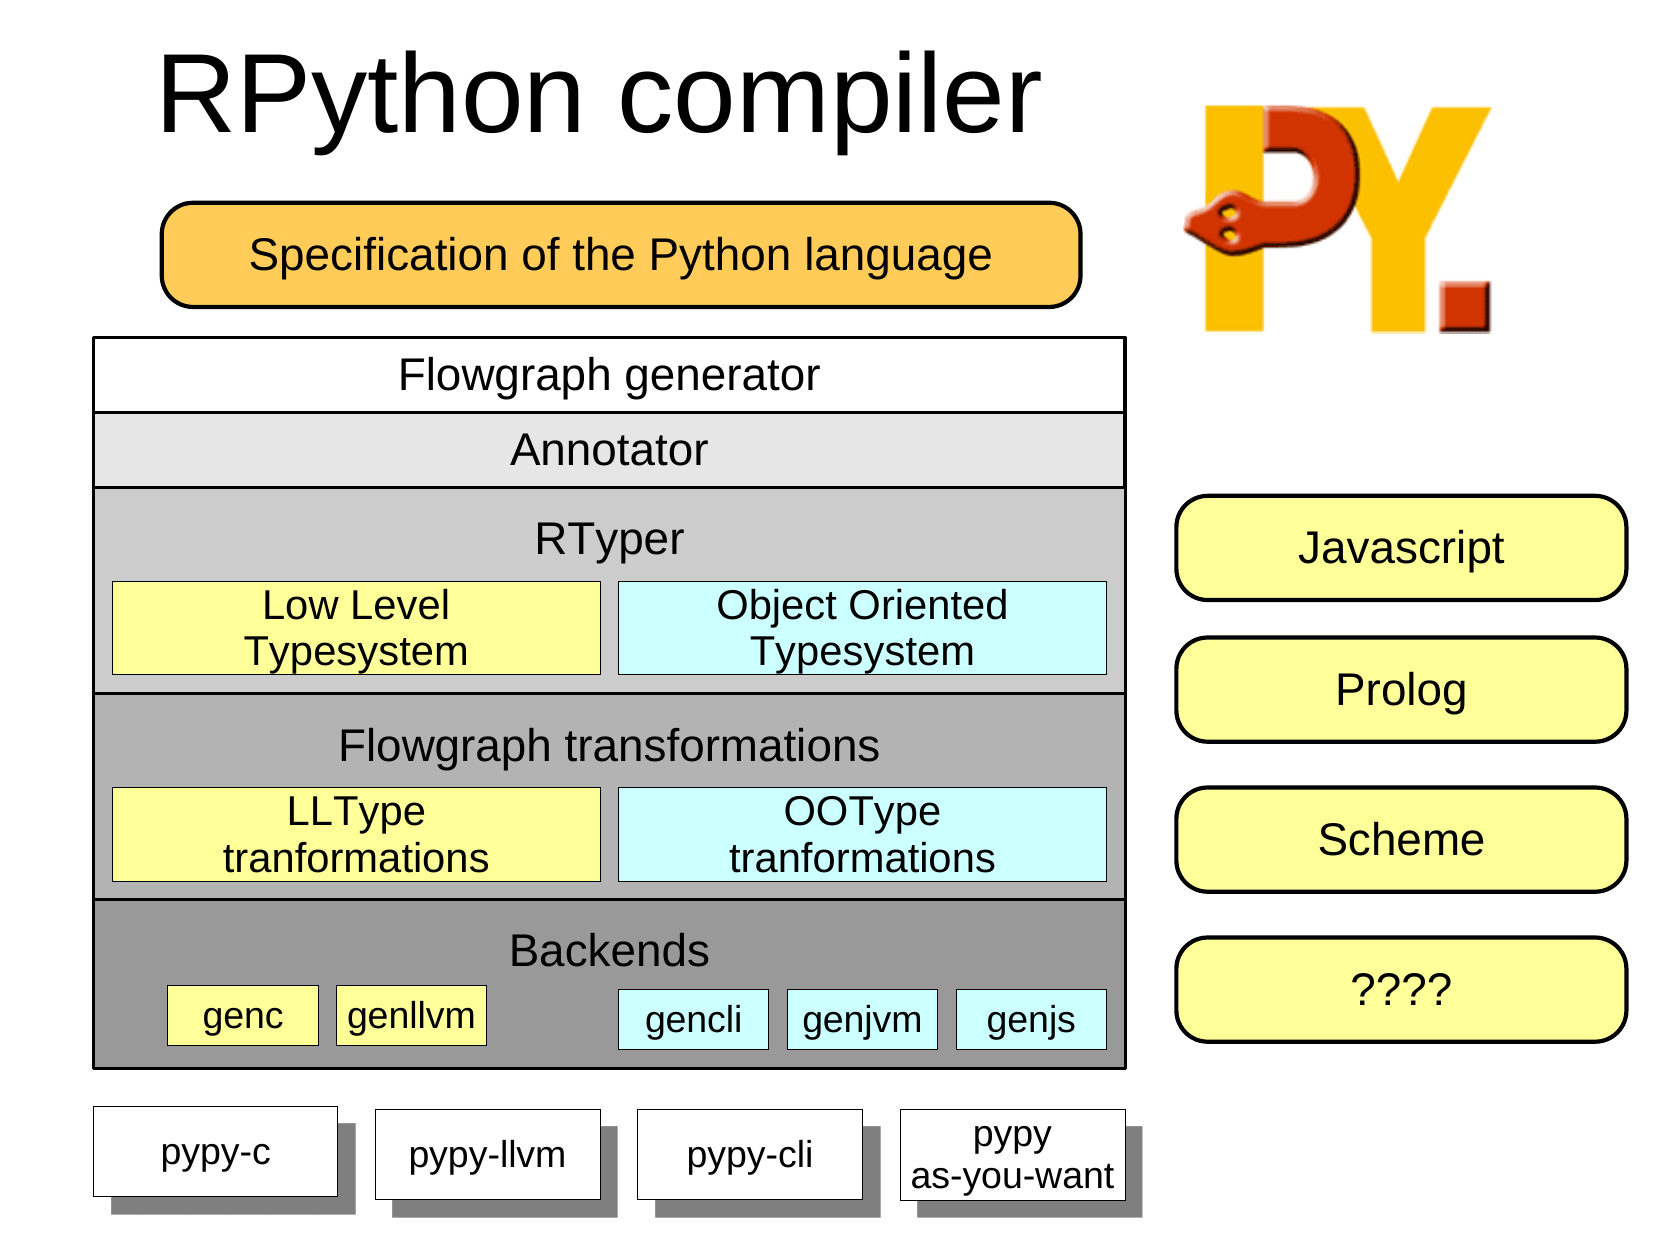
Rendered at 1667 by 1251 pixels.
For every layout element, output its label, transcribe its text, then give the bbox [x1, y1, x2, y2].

text_box Javascript [1176, 495, 1627, 601]
text_box Backends [93, 918, 1126, 1012]
text_box genc [207, 1012, 217, 1026]
text_box genjvm [807, 1014, 817, 1030]
text_box gencli [618, 1012, 769, 1050]
text_box OOType tranformations [618, 787, 1107, 882]
text_box genjs [956, 1012, 1107, 1050]
text_box genllvm [352, 1012, 362, 1026]
text_box RTyper [93, 505, 1126, 600]
text_box Scheme [1176, 787, 1627, 892]
text_box genjs [991, 1014, 1001, 1030]
text_box LLType tranformations [112, 787, 601, 882]
text_box gencli [650, 1014, 660, 1030]
picture [1183, 104, 1494, 334]
title RPython compiler [37, 18, 1161, 169]
text_box genllvm [336, 1012, 487, 1046]
text_box [93, 1012, 1126, 1069]
text_box genc [167, 1012, 319, 1046]
text_box Object Oriented Typesystem [618, 600, 1107, 675]
text_box [93, 600, 1126, 712]
text_box [93, 807, 1126, 918]
text_box pypy as-you-want [900, 1109, 1126, 1201]
text_box genjvm [787, 1012, 938, 1050]
text_box Flowgraph transformations [93, 712, 1126, 807]
text_box pypy-c [93, 1106, 338, 1197]
text_box genjvm [876, 1012, 887, 1029]
text_box [93, 488, 1126, 505]
text_box pypy-cli [637, 1109, 863, 1200]
text_box Prolog [1176, 637, 1627, 742]
text_box pypy-llvm [375, 1109, 601, 1200]
text_box Specification of the Python language [161, 202, 1081, 307]
text_box Low Level Typesystem [112, 581, 601, 675]
text_box ???? [1176, 937, 1627, 1042]
text_box Flowgraph generator [93, 337, 1126, 412]
text_box Annotator [93, 412, 1126, 488]
